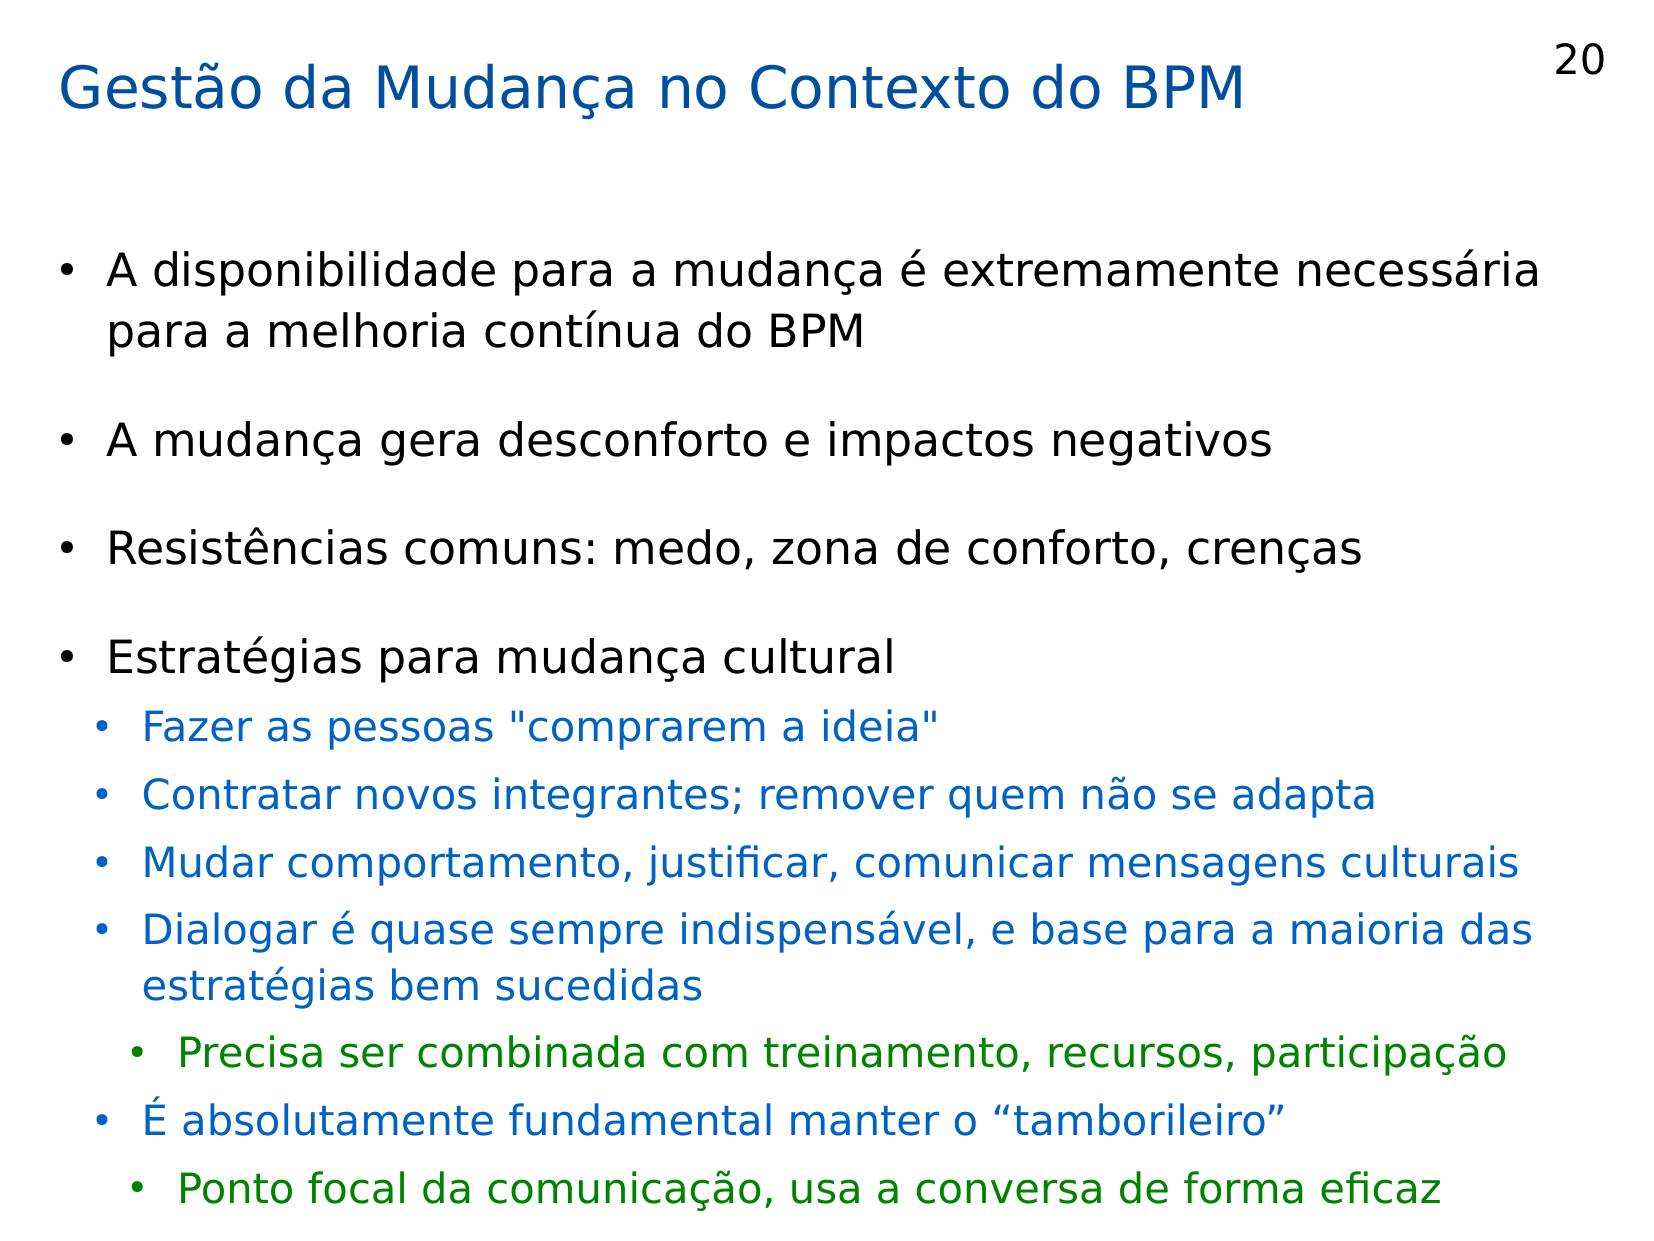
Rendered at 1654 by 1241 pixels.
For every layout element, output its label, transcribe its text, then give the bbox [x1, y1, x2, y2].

title Gestão da Mudança no Contexto do BPM [59, 29, 1506, 148]
list A disponibilidade para a mudança é extremamente necessária para a melhoria contínua do BPM A mudança gera desconforto e impactos negativos Resistências comuns: medo, zona de conforto, crenças Estratégias para mudança cultural Fazer as pessoas "comprarem a ideia" Contratar novos integrantes; remover quem não se adapta Mudar comportamento, justificar, comunicar mensagens culturais Dialogar é quase sempre indispensável, e base para a maioria das estratégias bem sucedidas Precisa ser combinada com treinamento, recursos, participação É absolutamente fundamental manter o “tamborileiro” Ponto focal da comunicação, usa a conversa de forma eficaz [59, 236, 1595, 1241]
